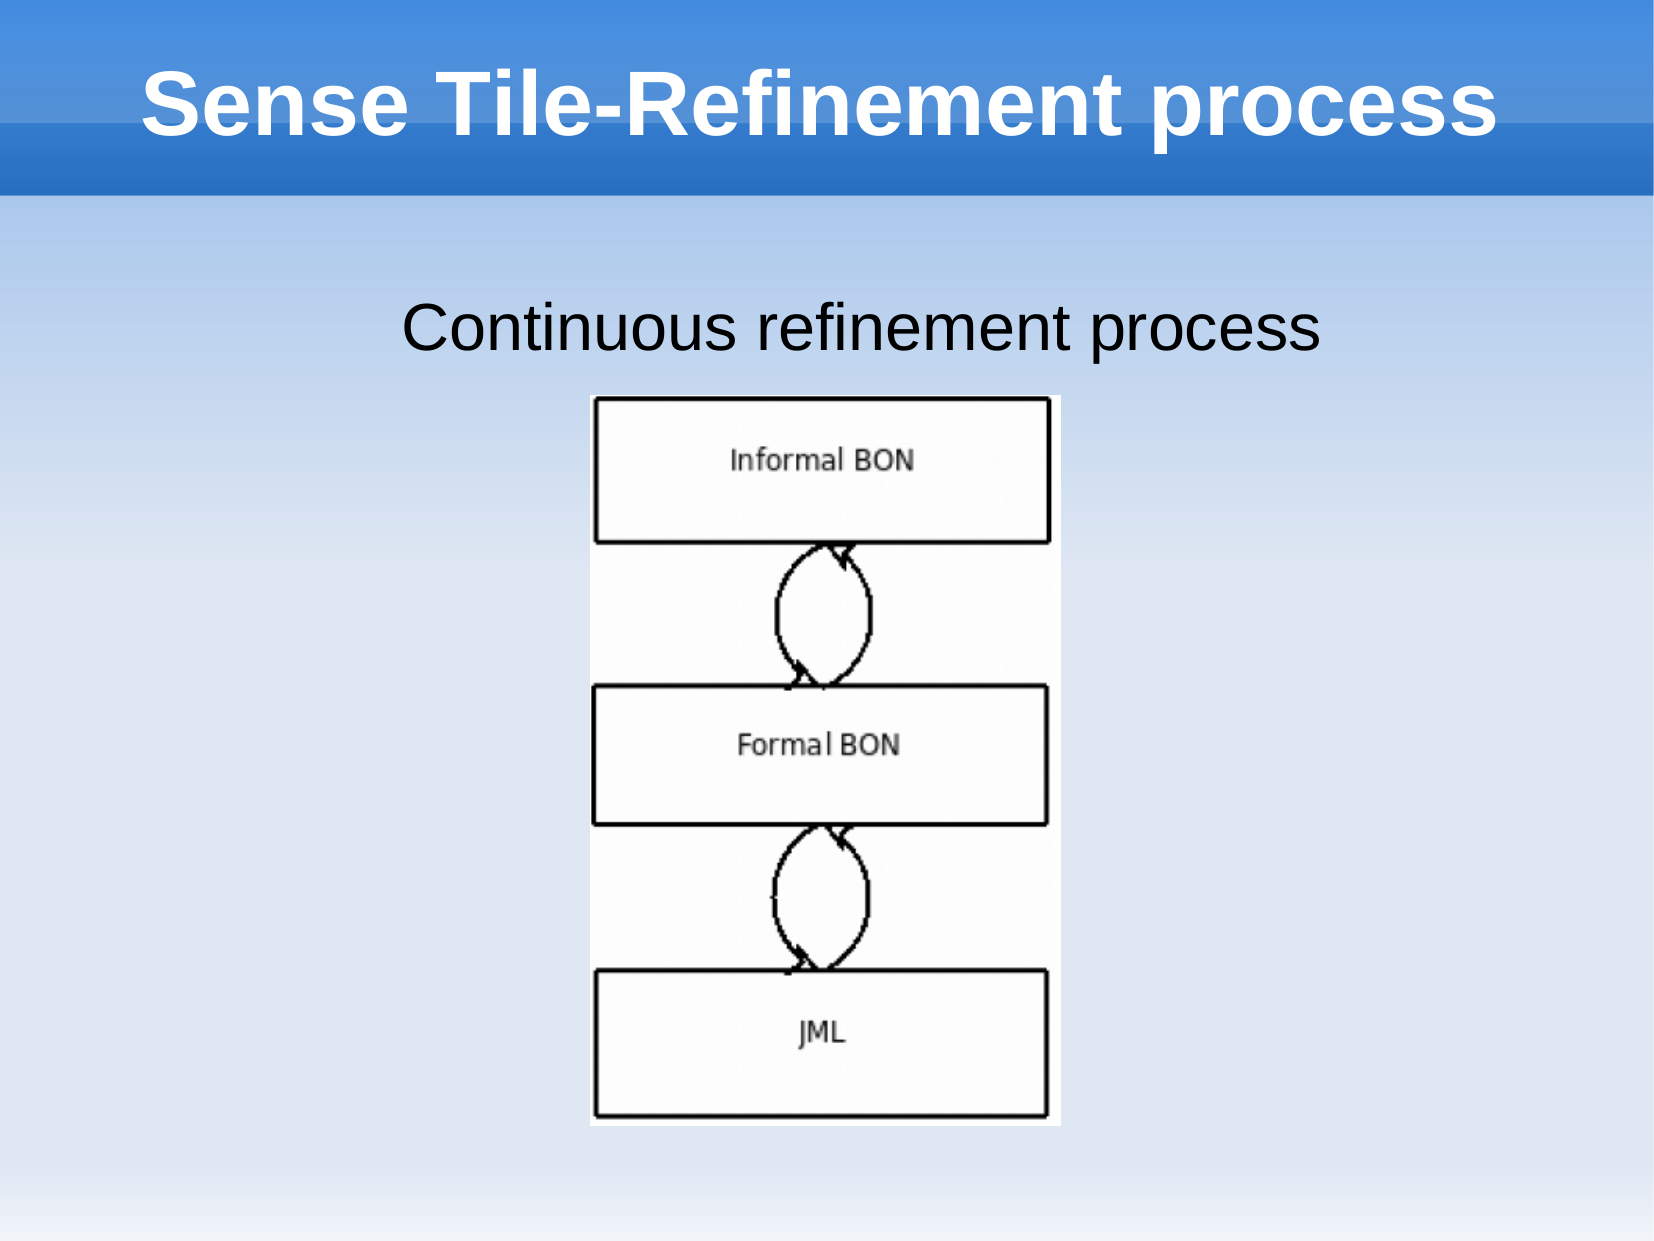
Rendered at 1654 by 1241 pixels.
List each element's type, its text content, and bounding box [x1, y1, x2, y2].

list Continuous refinement process [82, 290, 1571, 1094]
title Sense Tile-Refinement process [76, 0, 1565, 208]
picture [0, 0, 1654, 1241]
